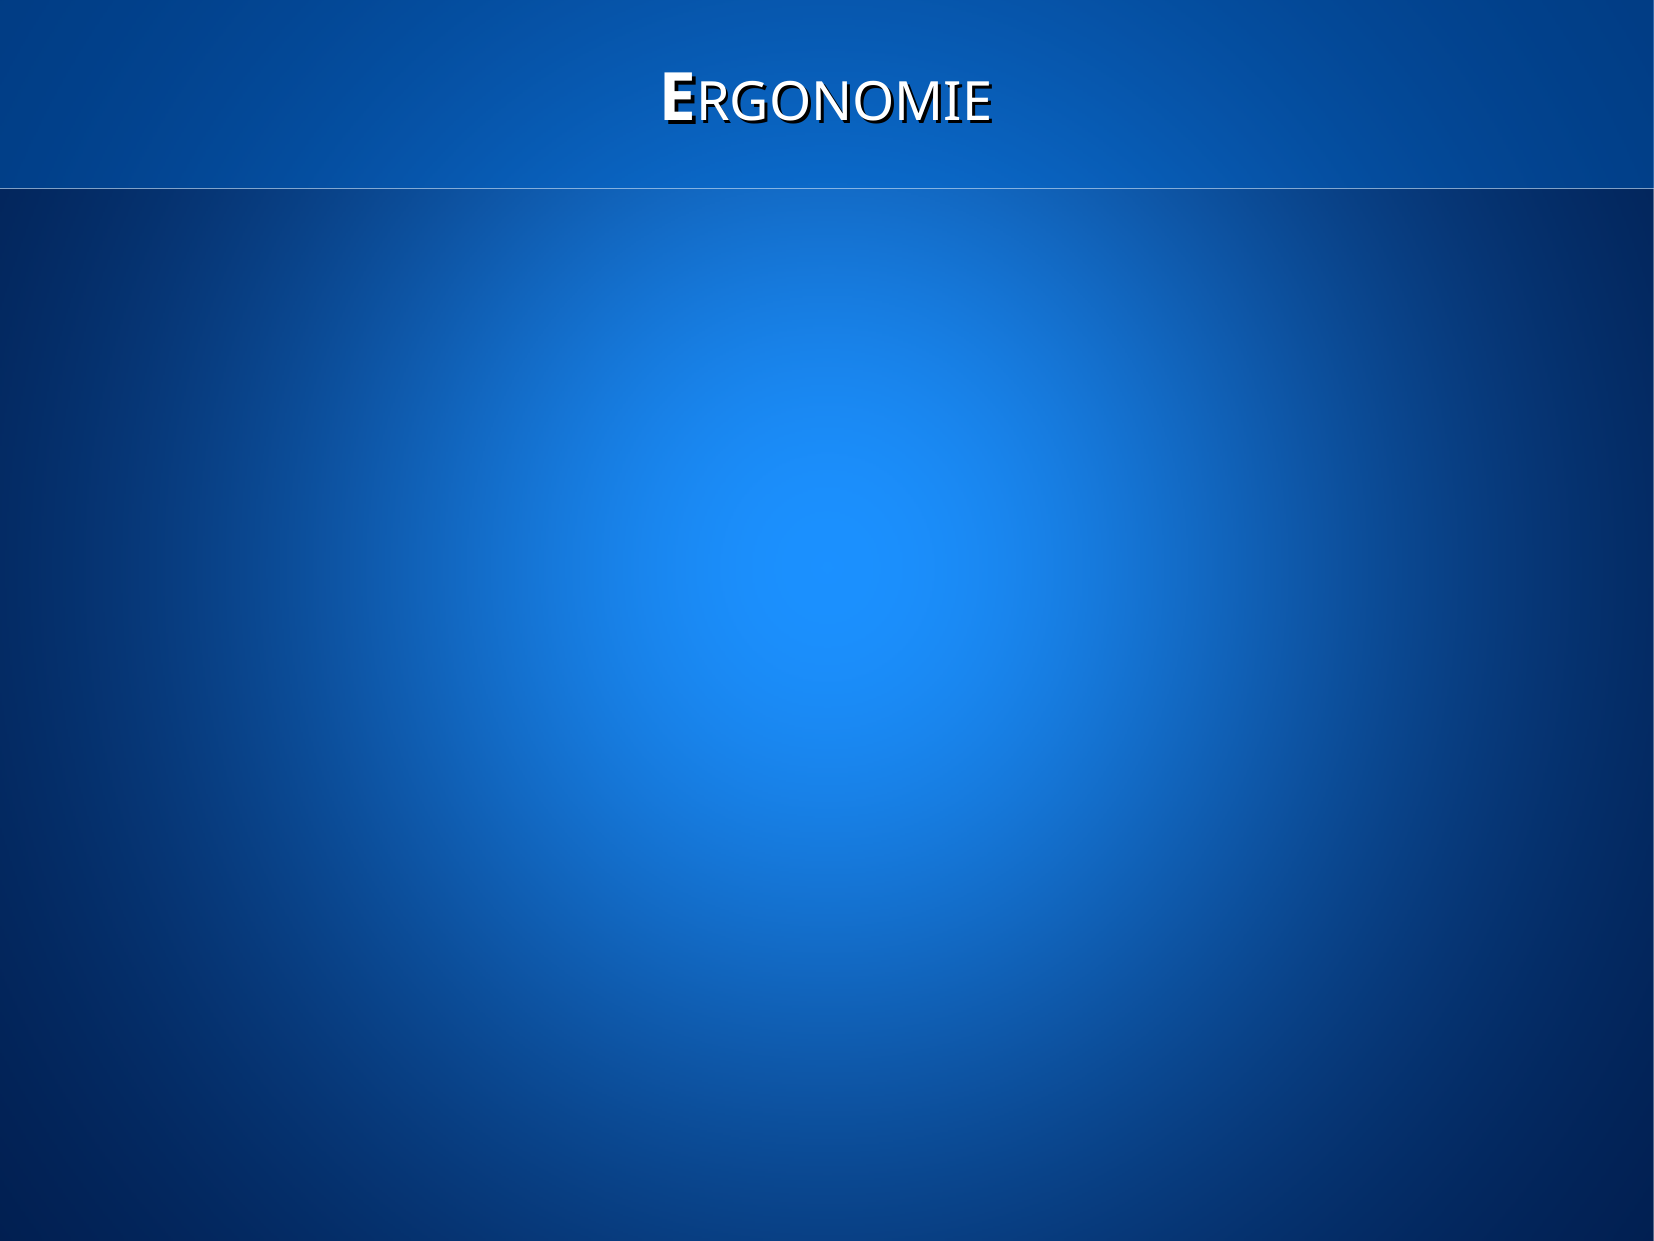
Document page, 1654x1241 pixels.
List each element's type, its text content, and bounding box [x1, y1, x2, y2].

text_box [0, 0, 1654, 189]
text_box ERGONOMIE [643, 41, 1034, 133]
picture [0, 189, 1654, 1241]
